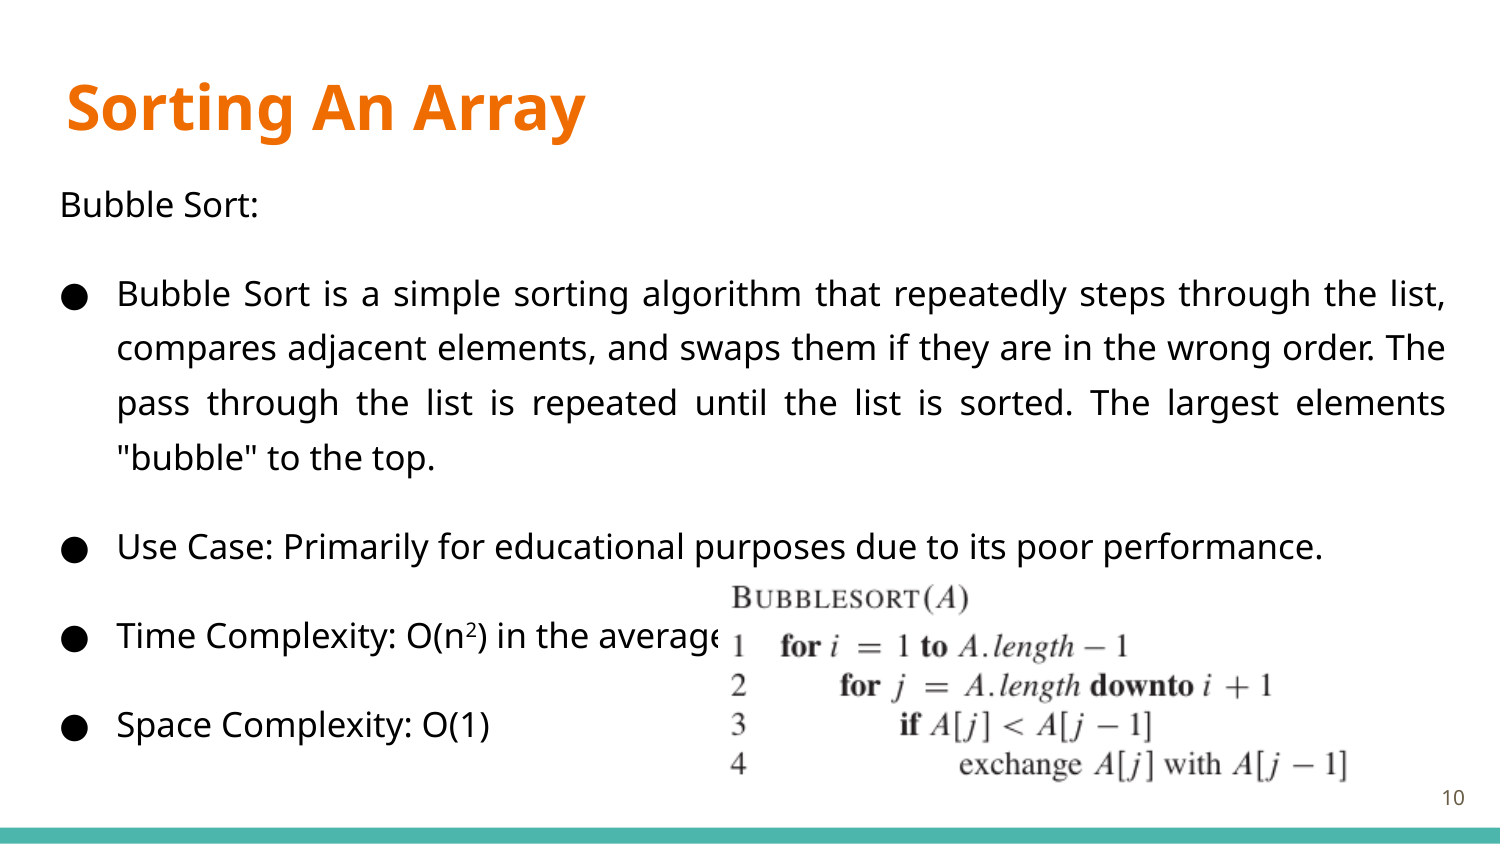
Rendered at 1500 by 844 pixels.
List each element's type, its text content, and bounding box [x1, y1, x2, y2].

list Bubble Sort: Bubble Sort is a simple sorting algorithm that repeatedly steps through the list, compares adjacent elements, and swaps them if they are in the wrong order. The pass through the list is repeated until the list is sorted. The largest elements "bubble" to the top. Use Case: Primarily for educational purposes due to its poor performance. Time Complexity: O(n2) in the average and worst case. Best case is O(n). Space Complexity: O(1) [44, 157, 1463, 765]
picture [718, 572, 1384, 795]
title Sorting An Array [51, 48, 1449, 157]
slide_number <number> [1389, 764, 1480, 830]
